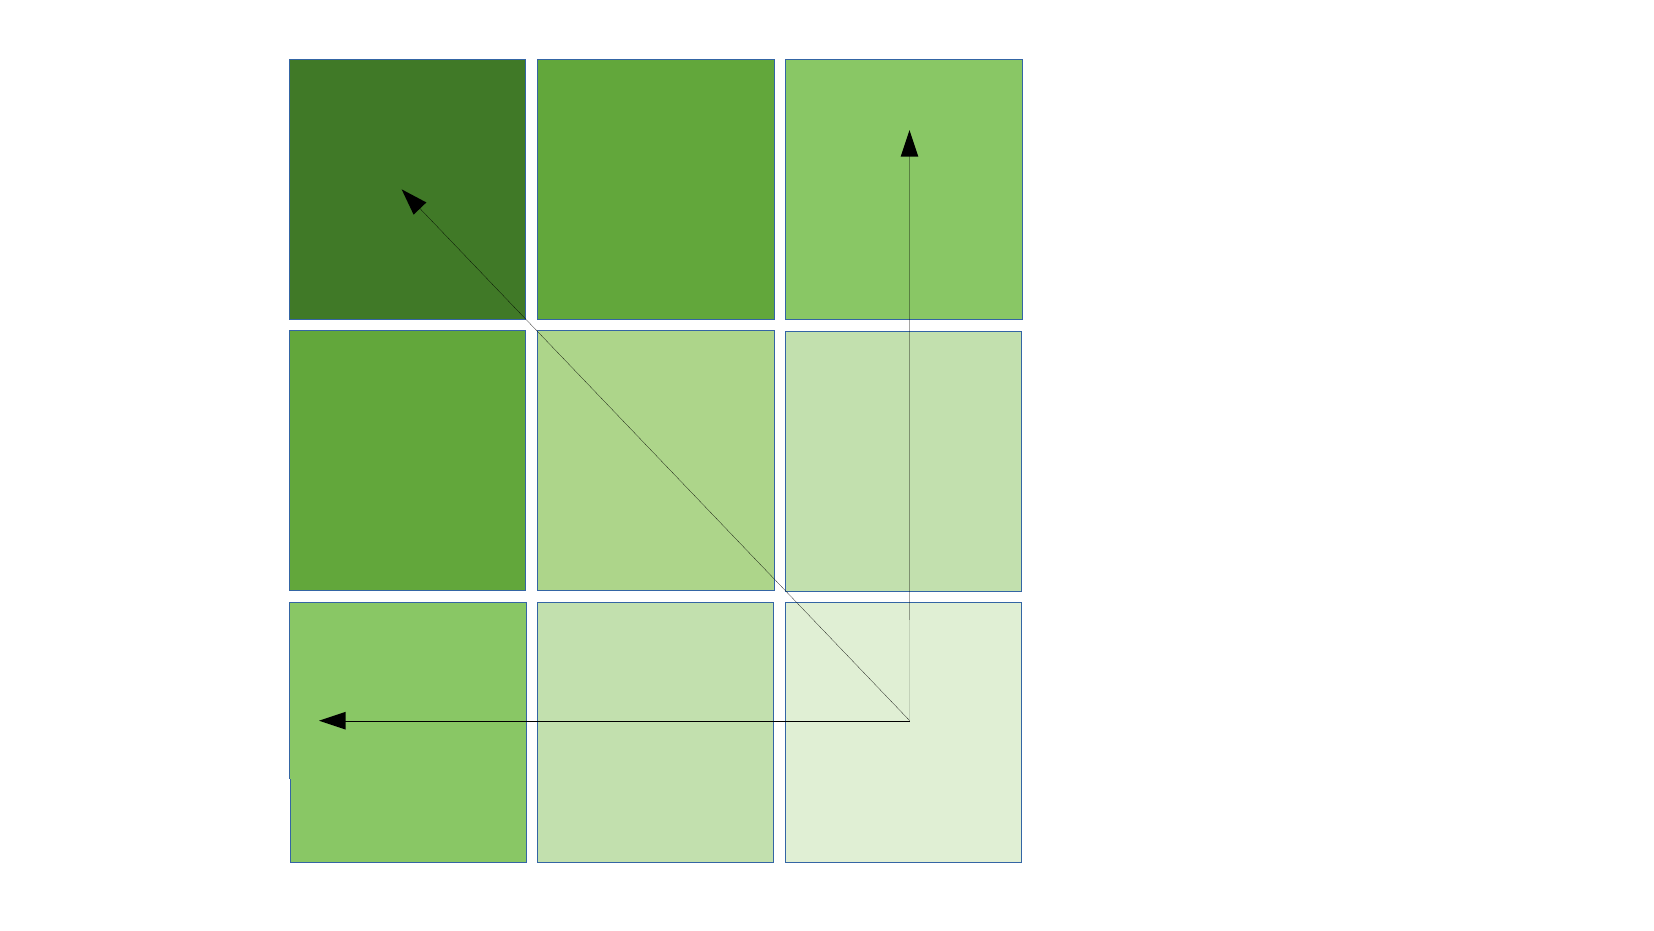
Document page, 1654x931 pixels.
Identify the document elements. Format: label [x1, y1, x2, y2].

text_box [785, 331, 909, 592]
text_box [289, 330, 526, 591]
text_box [785, 602, 1022, 863]
text_box [785, 602, 908, 721]
text_box [289, 602, 527, 863]
text_box [537, 59, 775, 320]
text_box [785, 59, 1023, 320]
text_box [289, 59, 526, 320]
text_box [910, 331, 1022, 592]
text_box [537, 722, 774, 863]
text_box [798, 602, 909, 718]
text_box [538, 330, 775, 578]
text_box [537, 333, 775, 591]
text_box [537, 602, 774, 721]
